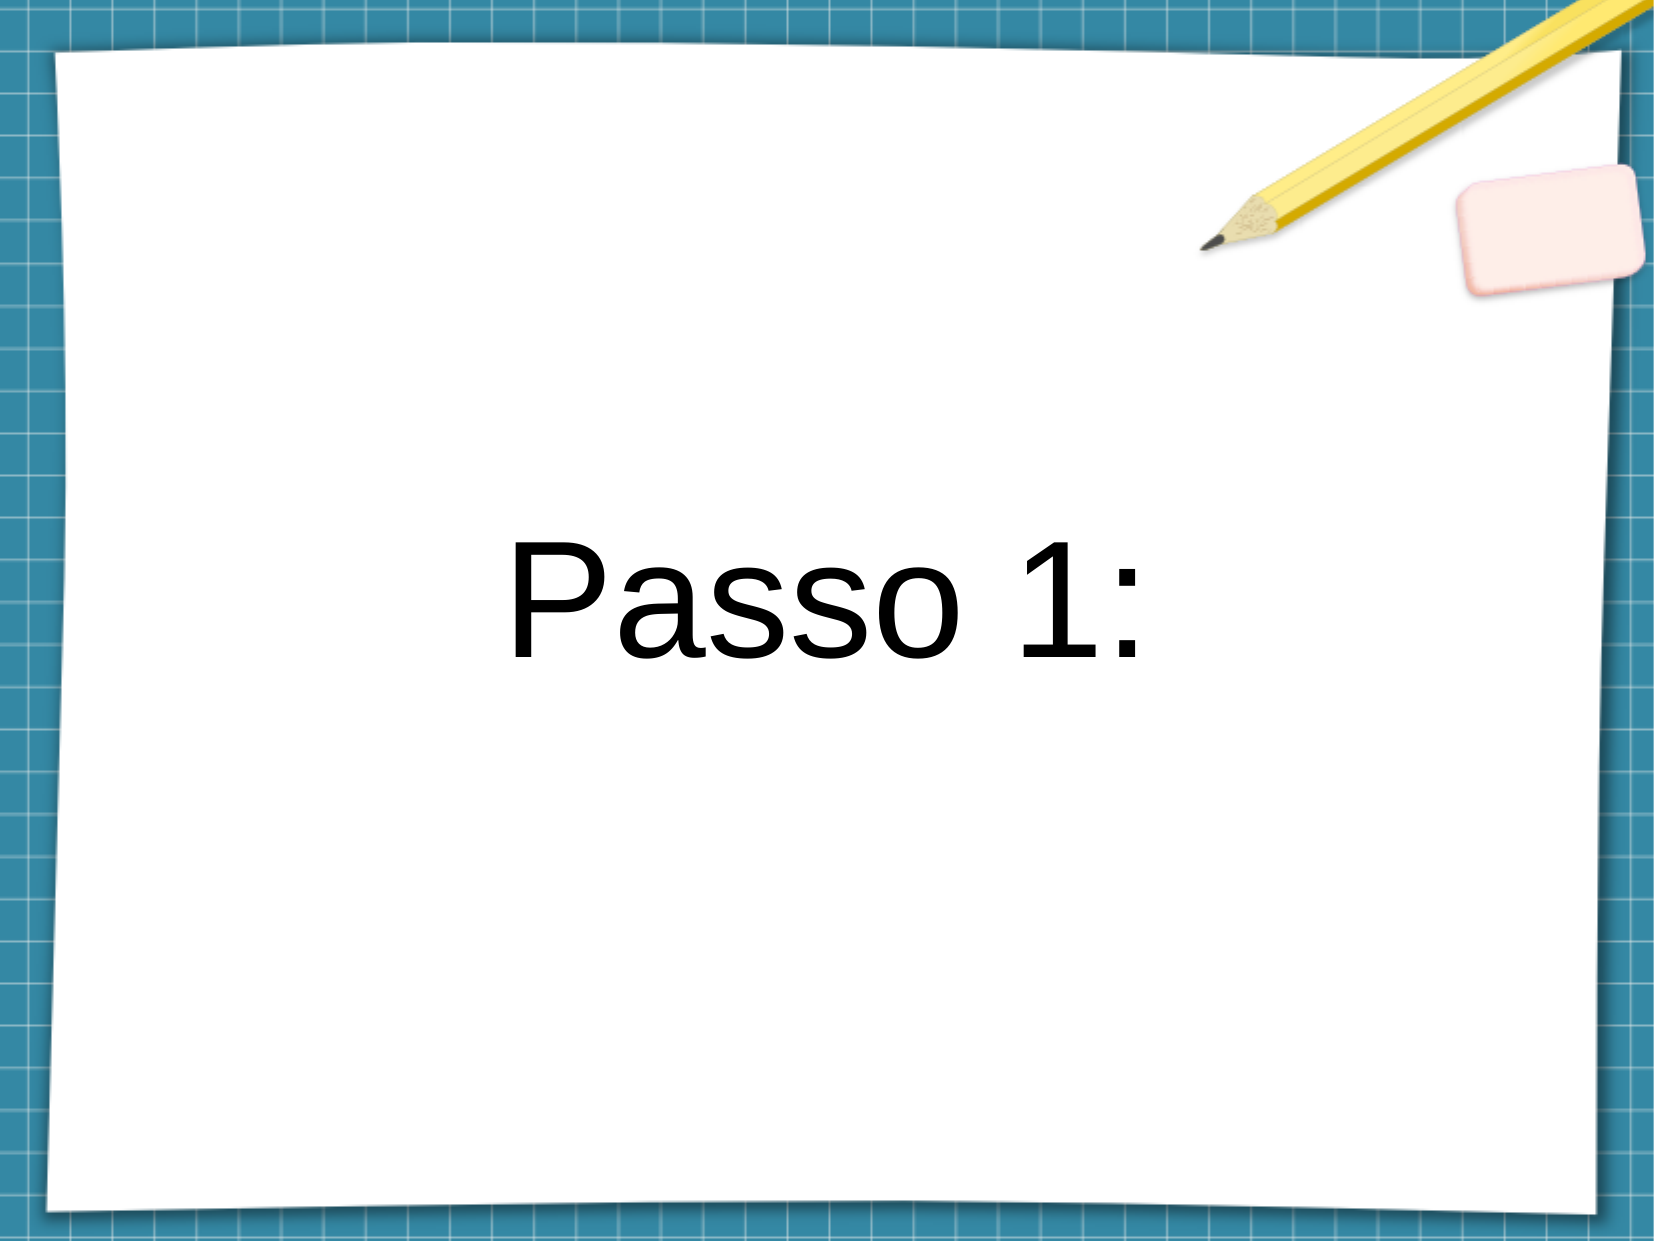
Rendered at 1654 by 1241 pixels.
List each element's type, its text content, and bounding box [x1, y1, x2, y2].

title Passo 1: [82, 496, 1571, 704]
picture [0, 0, 1654, 1241]
